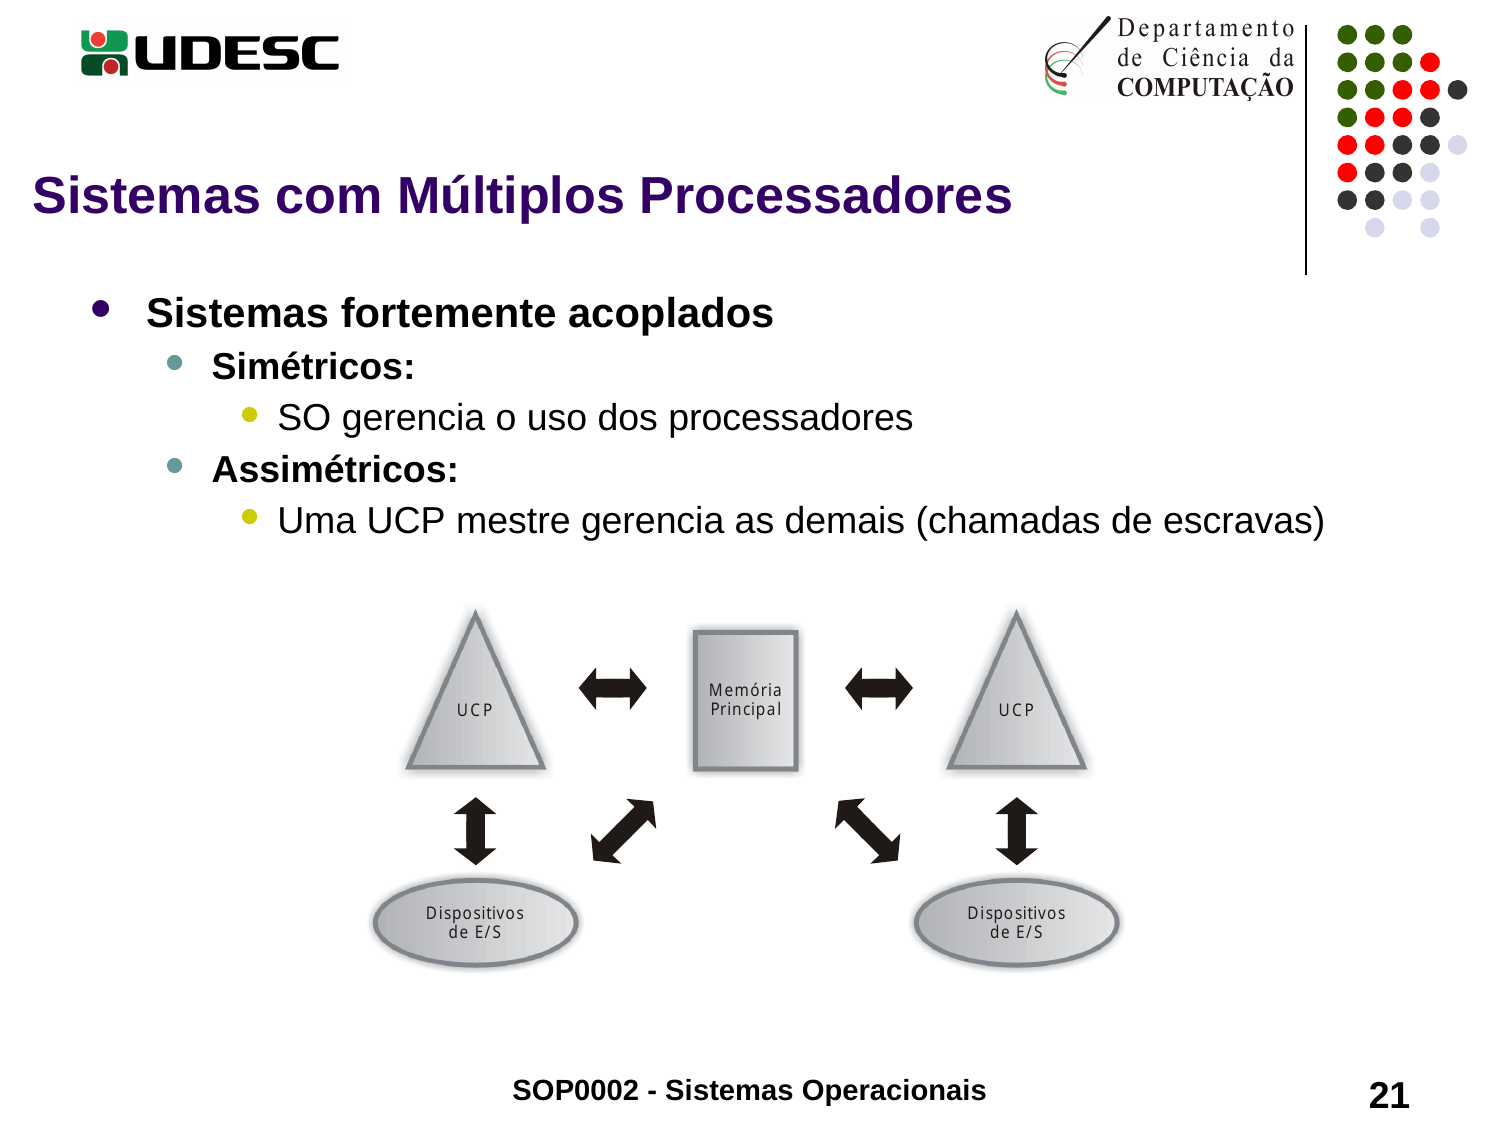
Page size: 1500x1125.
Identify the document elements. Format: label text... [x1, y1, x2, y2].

picture [74, 23, 346, 83]
picture [1045, 16, 1294, 101]
list Sistemas fortemente acoplados Simétricos: SO gerencia o uso dos processadores Assimétricos: Uma UCP mestre gerencia as demais (chamadas de escravas) [75, 282, 1426, 622]
title Sistemas com Múltiplos Processadores [17, 101, 1329, 233]
chart [363, 596, 1129, 977]
